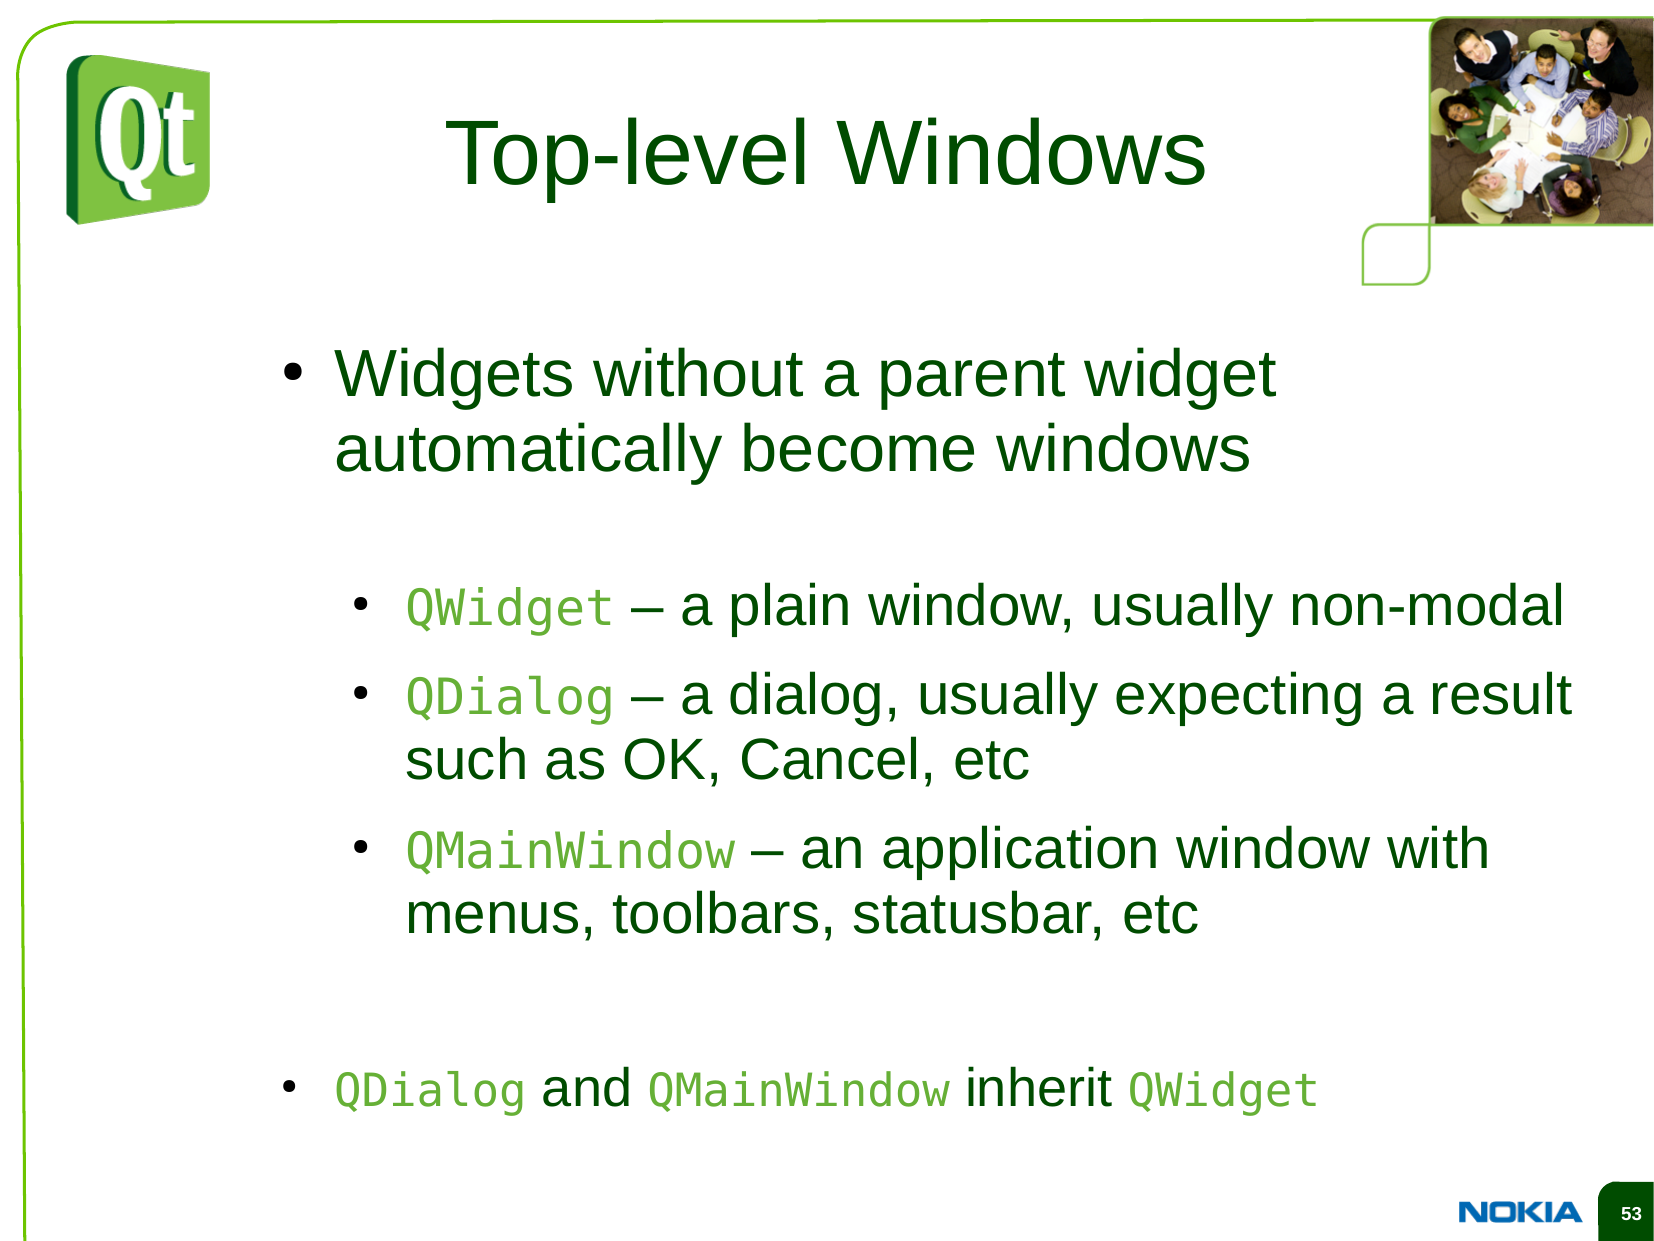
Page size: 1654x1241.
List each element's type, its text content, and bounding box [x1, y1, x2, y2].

picture [1459, 1201, 1583, 1223]
picture [1338, 5, 1654, 306]
title Top-level Windows [82, 56, 1338, 250]
list Widgets without a parent widget automatically become windows QWidget – a plain window, usually non-modal QDialog – a dialog, usually expecting a result such as OK, Cancel, etc QMainWindow – an application window with menus, toolbars, statusbar, etc QDialog and QMainWindow inherit QWidget [263, 336, 1582, 1156]
picture [66, 55, 210, 225]
